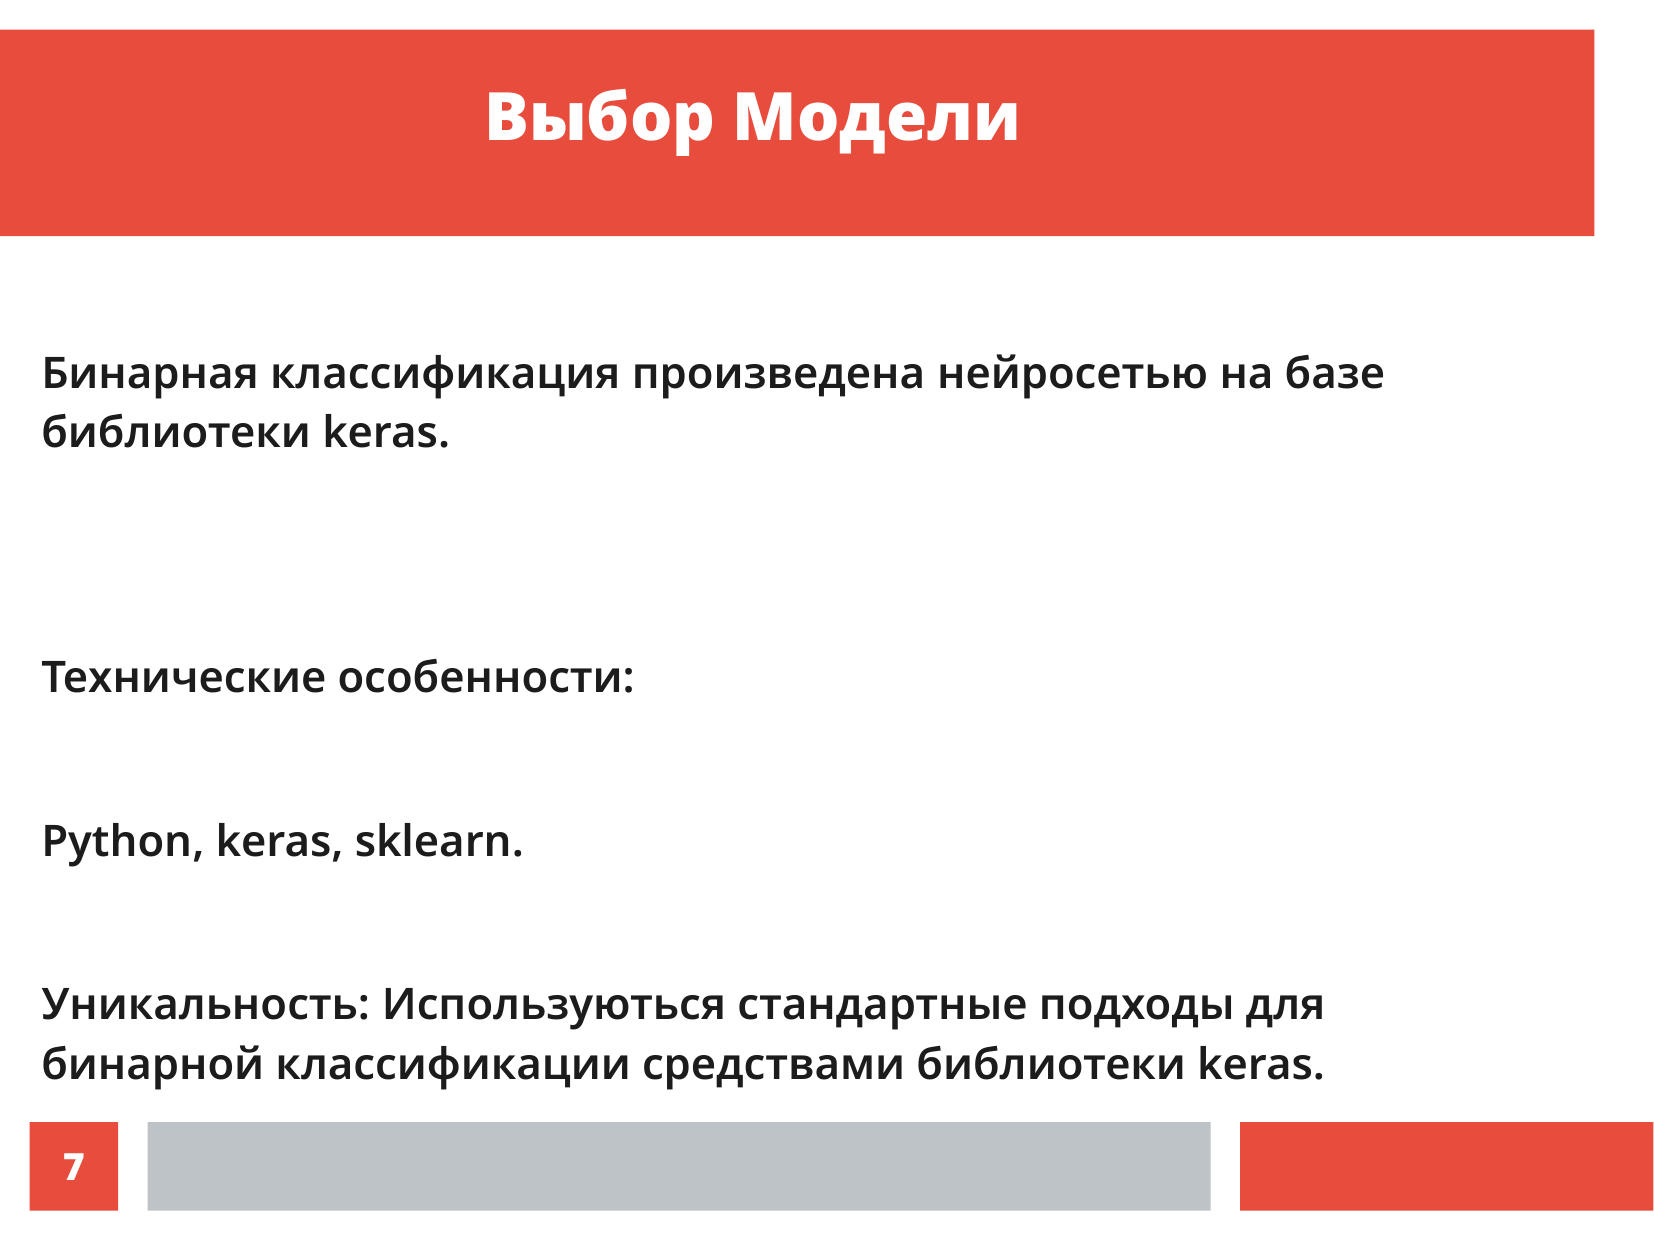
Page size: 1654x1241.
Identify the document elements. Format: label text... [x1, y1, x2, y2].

title Выбор Модели [484, 11, 1654, 160]
list Бинарная классификация произведена нейросетью на базе библиотеки keras. Технические особенности: Python, keras, sklearn. Уникальность: Используються стандартные подходы для бинарной классификации средствами библиотеки keras. [41, 259, 1548, 1099]
